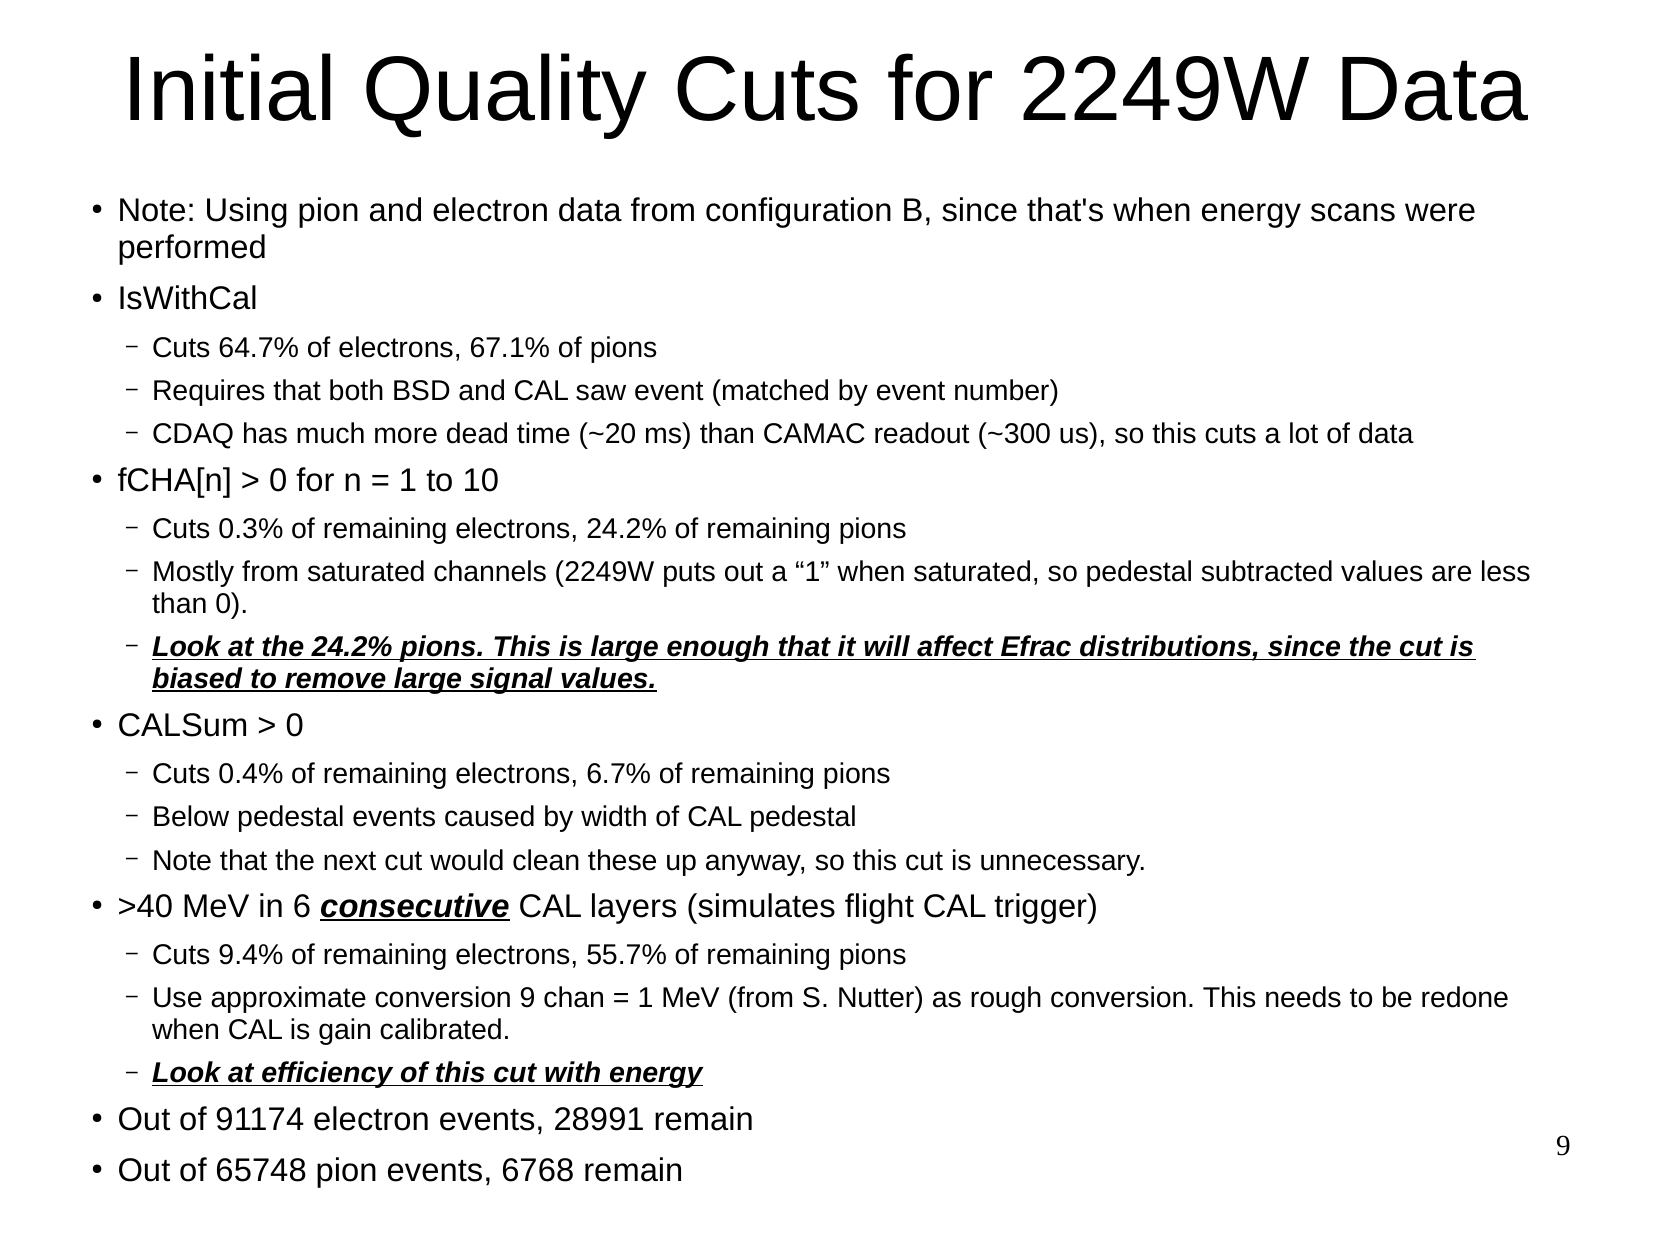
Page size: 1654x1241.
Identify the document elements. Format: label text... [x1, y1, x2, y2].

list Note: Using pion and electron data from configuration B, since that's when energy scans were performed IsWithCal Cuts 64.7% of electrons, 67.1% of pions Requires that both BSD and CAL saw event (matched by event number) CDAQ has much more dead time (~20 ms) than CAMAC readout (~300 us), so this cuts a lot of data fCHA[n] > 0 for n = 1 to 10 Cuts 0.3% of remaining electrons, 24.2% of remaining pions Mostly from saturated channels (2249W puts out a “1” when saturated, so pedestal subtracted values are less than 0). Look at the 24.2% pions. This is large enough that it will affect Efrac distributions, since the cut is biased to remove large signal values. CALSum > 0 Cuts 0.4% of remaining electrons, 6.7% of remaining pions Below pedestal events caused by width of CAL pedestal Note that the next cut would clean these up anyway, so this cut is unnecessary. >40 MeV in 6 consecutive CAL layers (simulates flight CAL trigger) Cuts 9.4% of remaining electrons, 55.7% of remaining pions Use approximate conversion 9 chan = 1 MeV (from S. Nutter) as rough conversion. This needs to be redone when CAL is gain calibrated. Look at efficiency of this cut with energy Out of 91174 electron events, 28991 remain Out of 65748 pion events, 6768 remain [82, 193, 1538, 1200]
title Initial Quality Cuts for 2249W Data [82, 0, 1571, 193]
